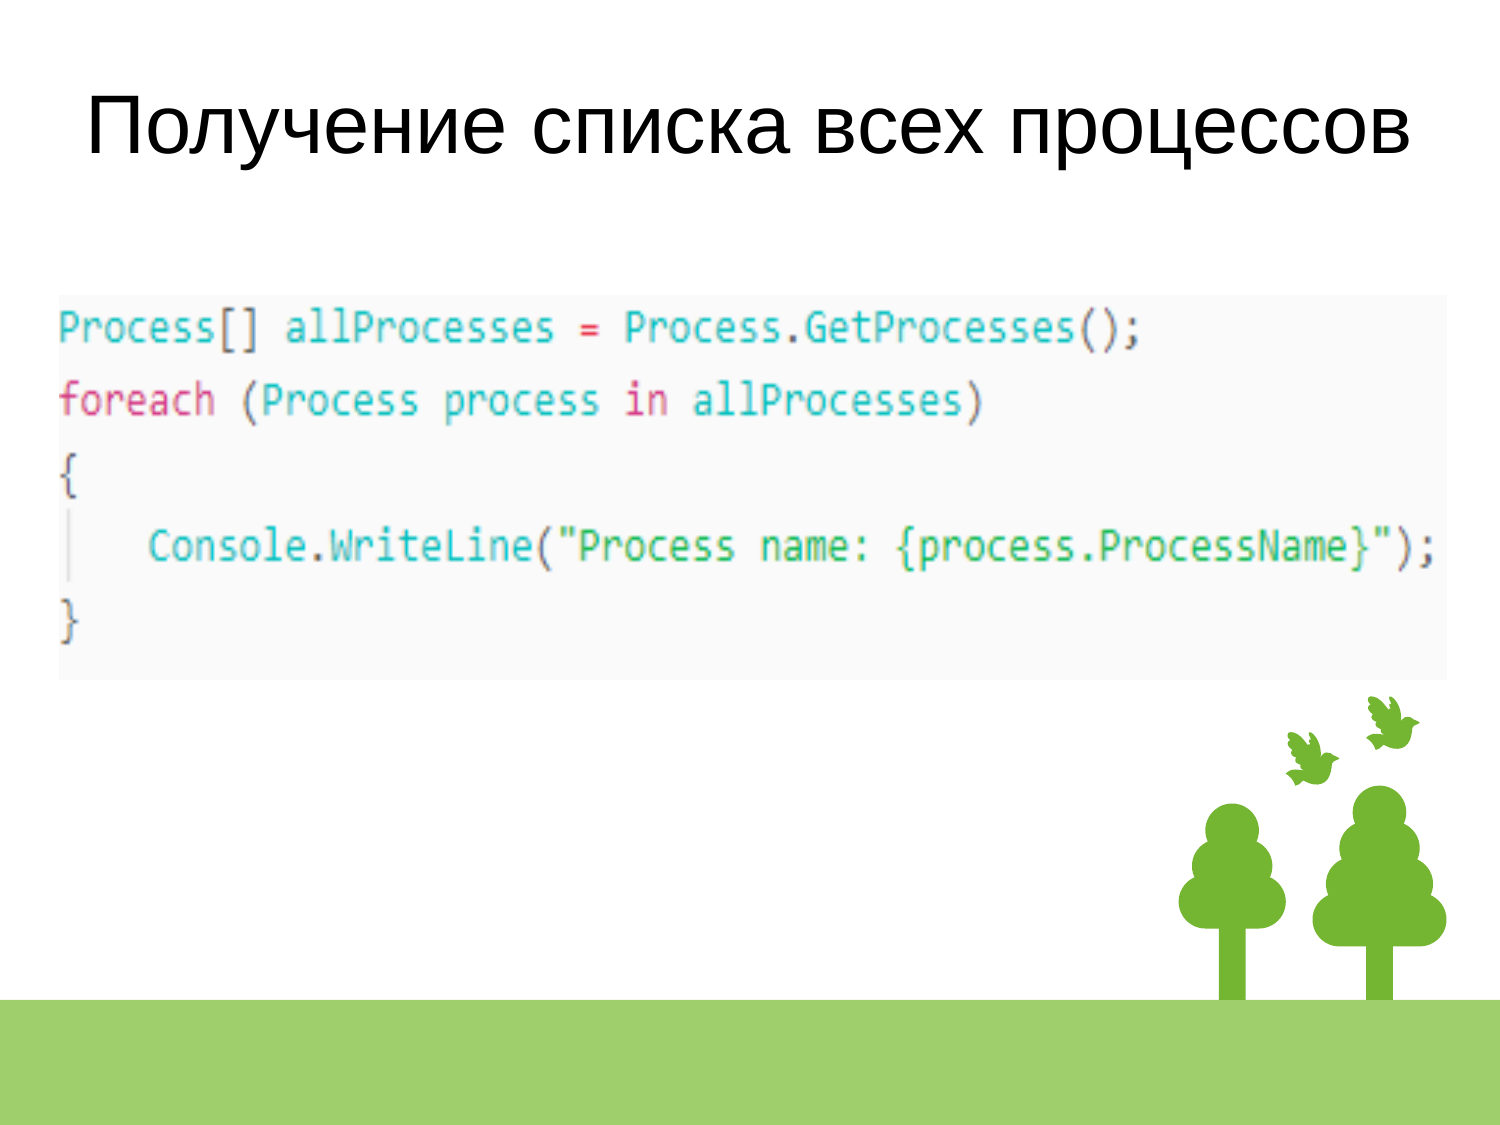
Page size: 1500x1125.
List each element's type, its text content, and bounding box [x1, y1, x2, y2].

title Получение списка всех процессов [80, 35, 1420, 215]
picture [59, 295, 1447, 680]
